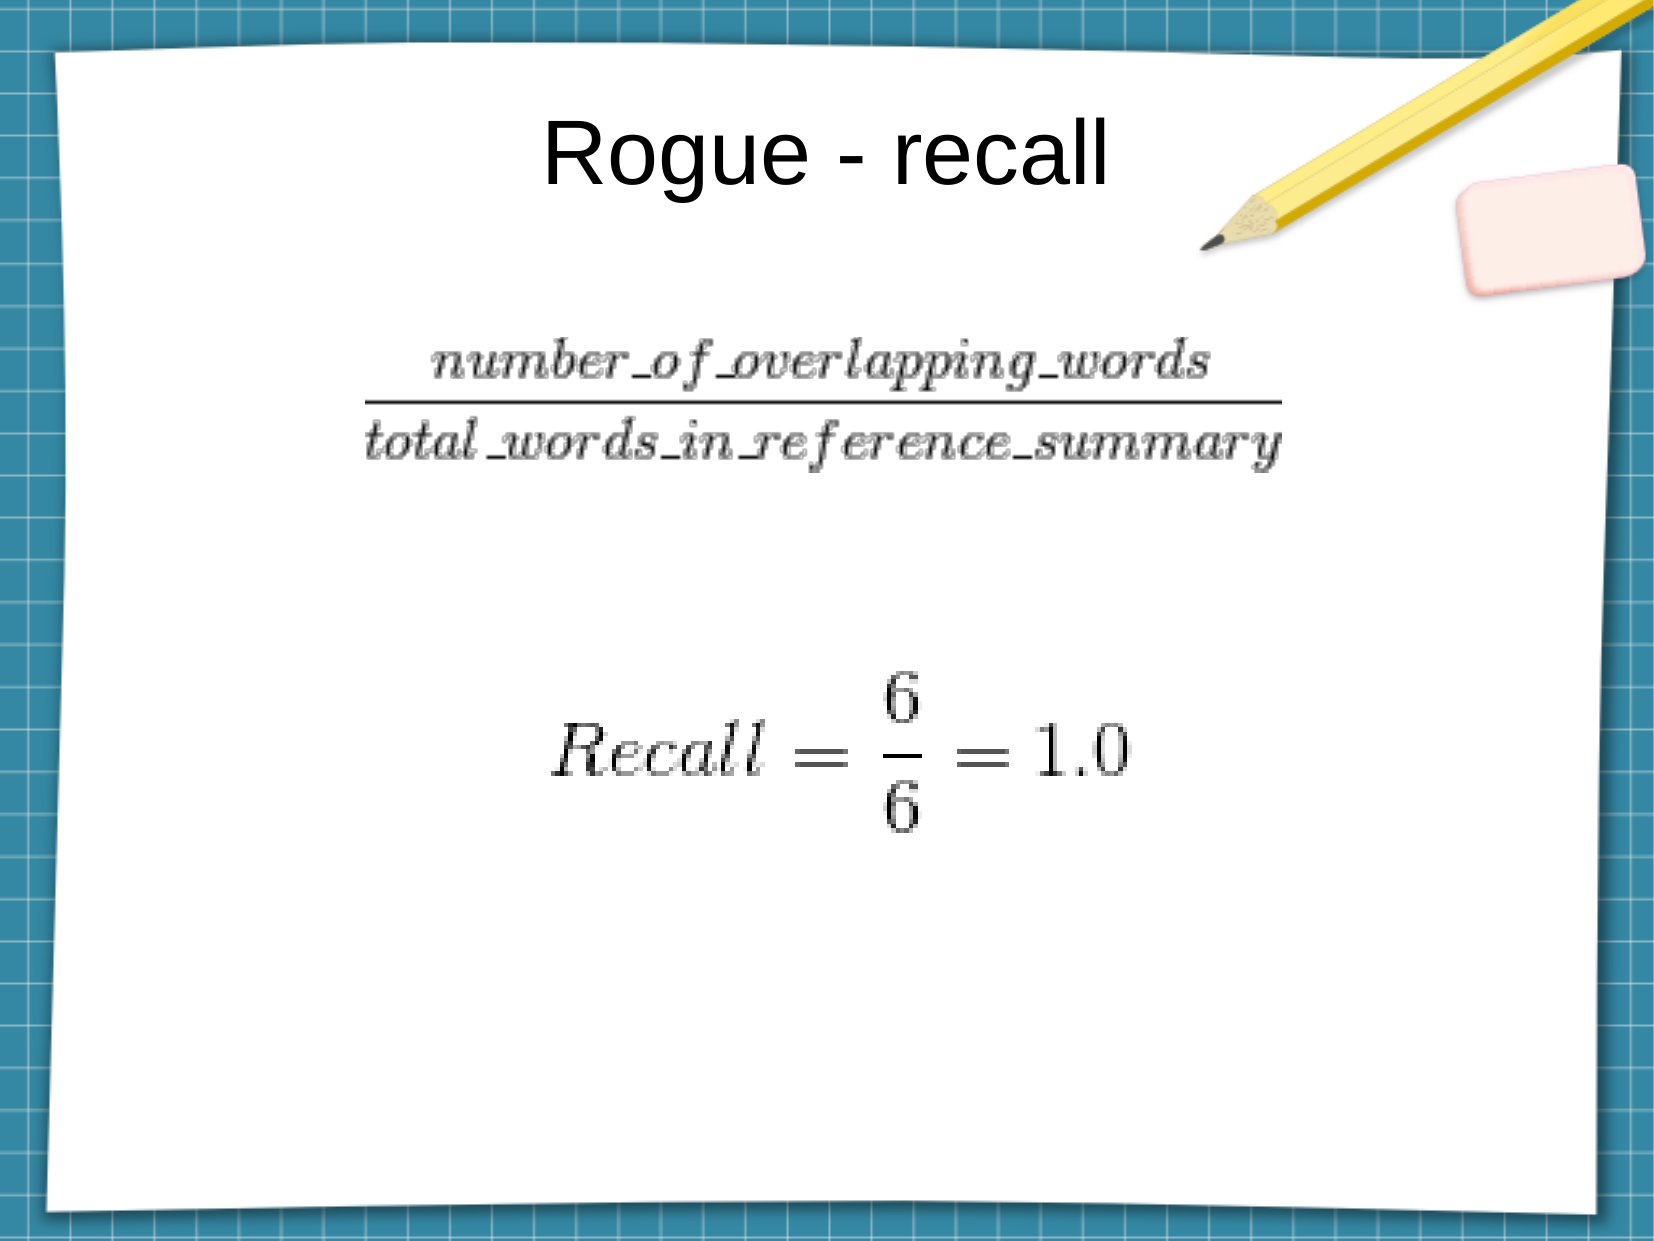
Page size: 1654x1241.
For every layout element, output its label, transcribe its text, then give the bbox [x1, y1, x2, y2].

title Rogue - recall [82, 49, 1571, 257]
picture [0, 0, 1654, 1241]
